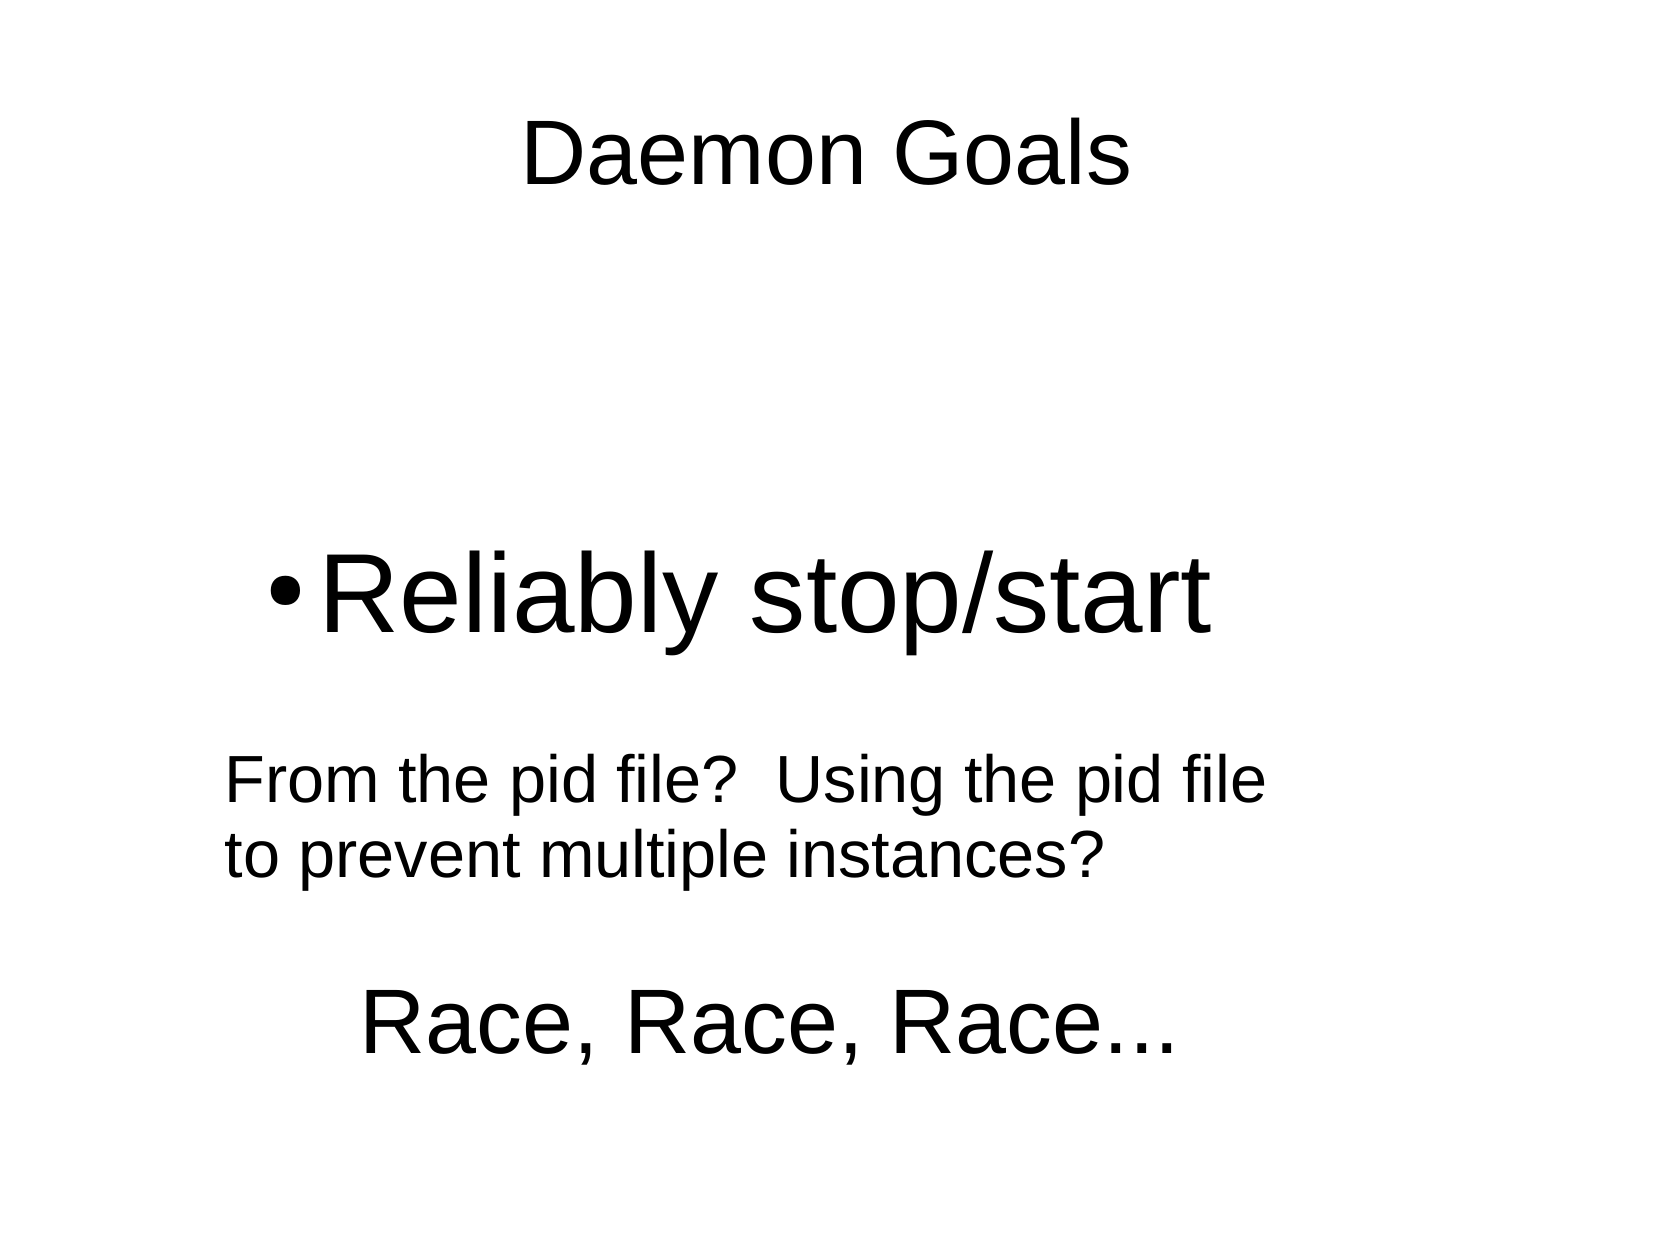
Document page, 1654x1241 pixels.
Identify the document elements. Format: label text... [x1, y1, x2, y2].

list Reliably stop/start [247, 375, 1441, 871]
text_box Race, Race, Race... [345, 962, 1438, 1081]
text_box From the pid file? Using the pid file to prevent multiple instances? [210, 735, 1321, 1171]
title Daemon Goals [82, 49, 1571, 257]
